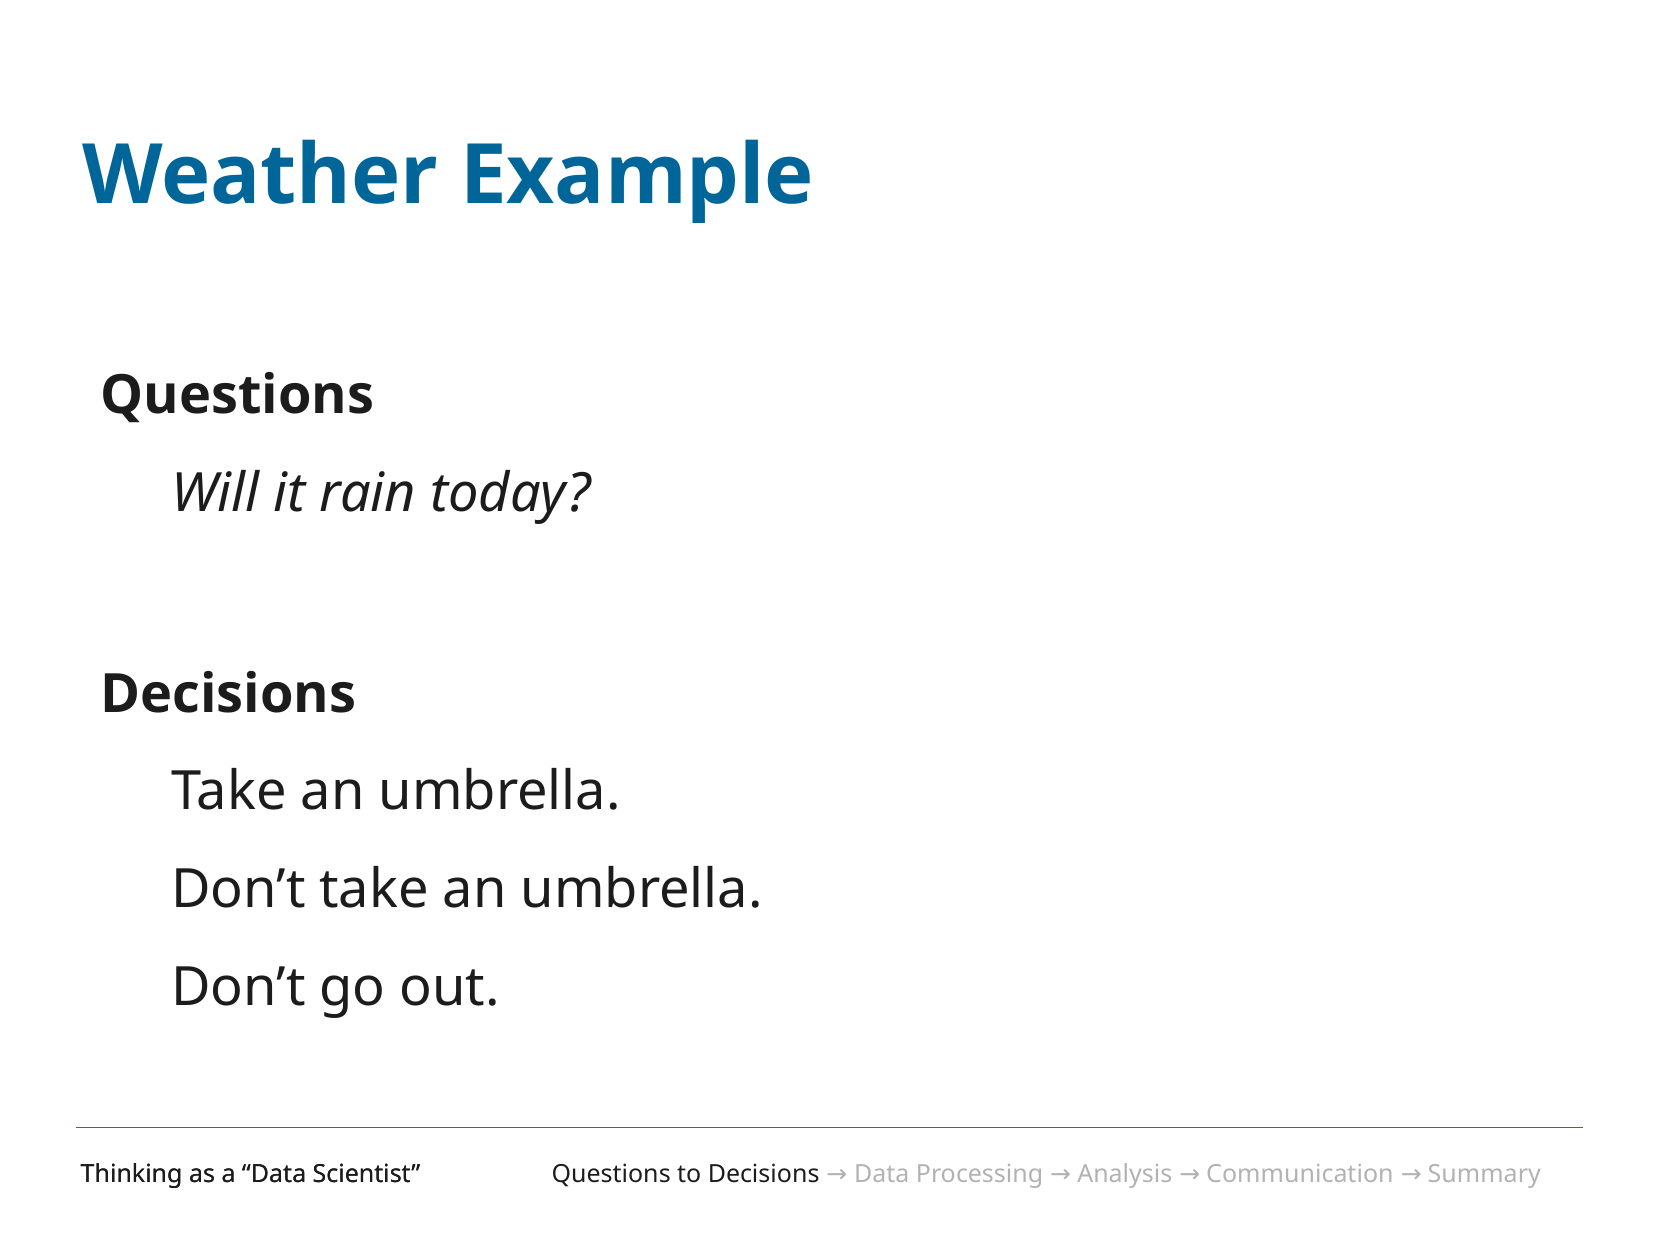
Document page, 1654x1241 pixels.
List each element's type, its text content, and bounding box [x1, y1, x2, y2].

title Weather Example [82, 72, 1571, 271]
list Questions Will it rain today? Decisions Take an umbrella. Don’t take an umbrella. Don’t go out. [82, 355, 1571, 1047]
text_box Questions to Decisions → Data Processing → Analysis → Communication → Summary [586, 1148, 1587, 1225]
text_box Thinking as a “Data Scientist” [65, 1148, 586, 1225]
